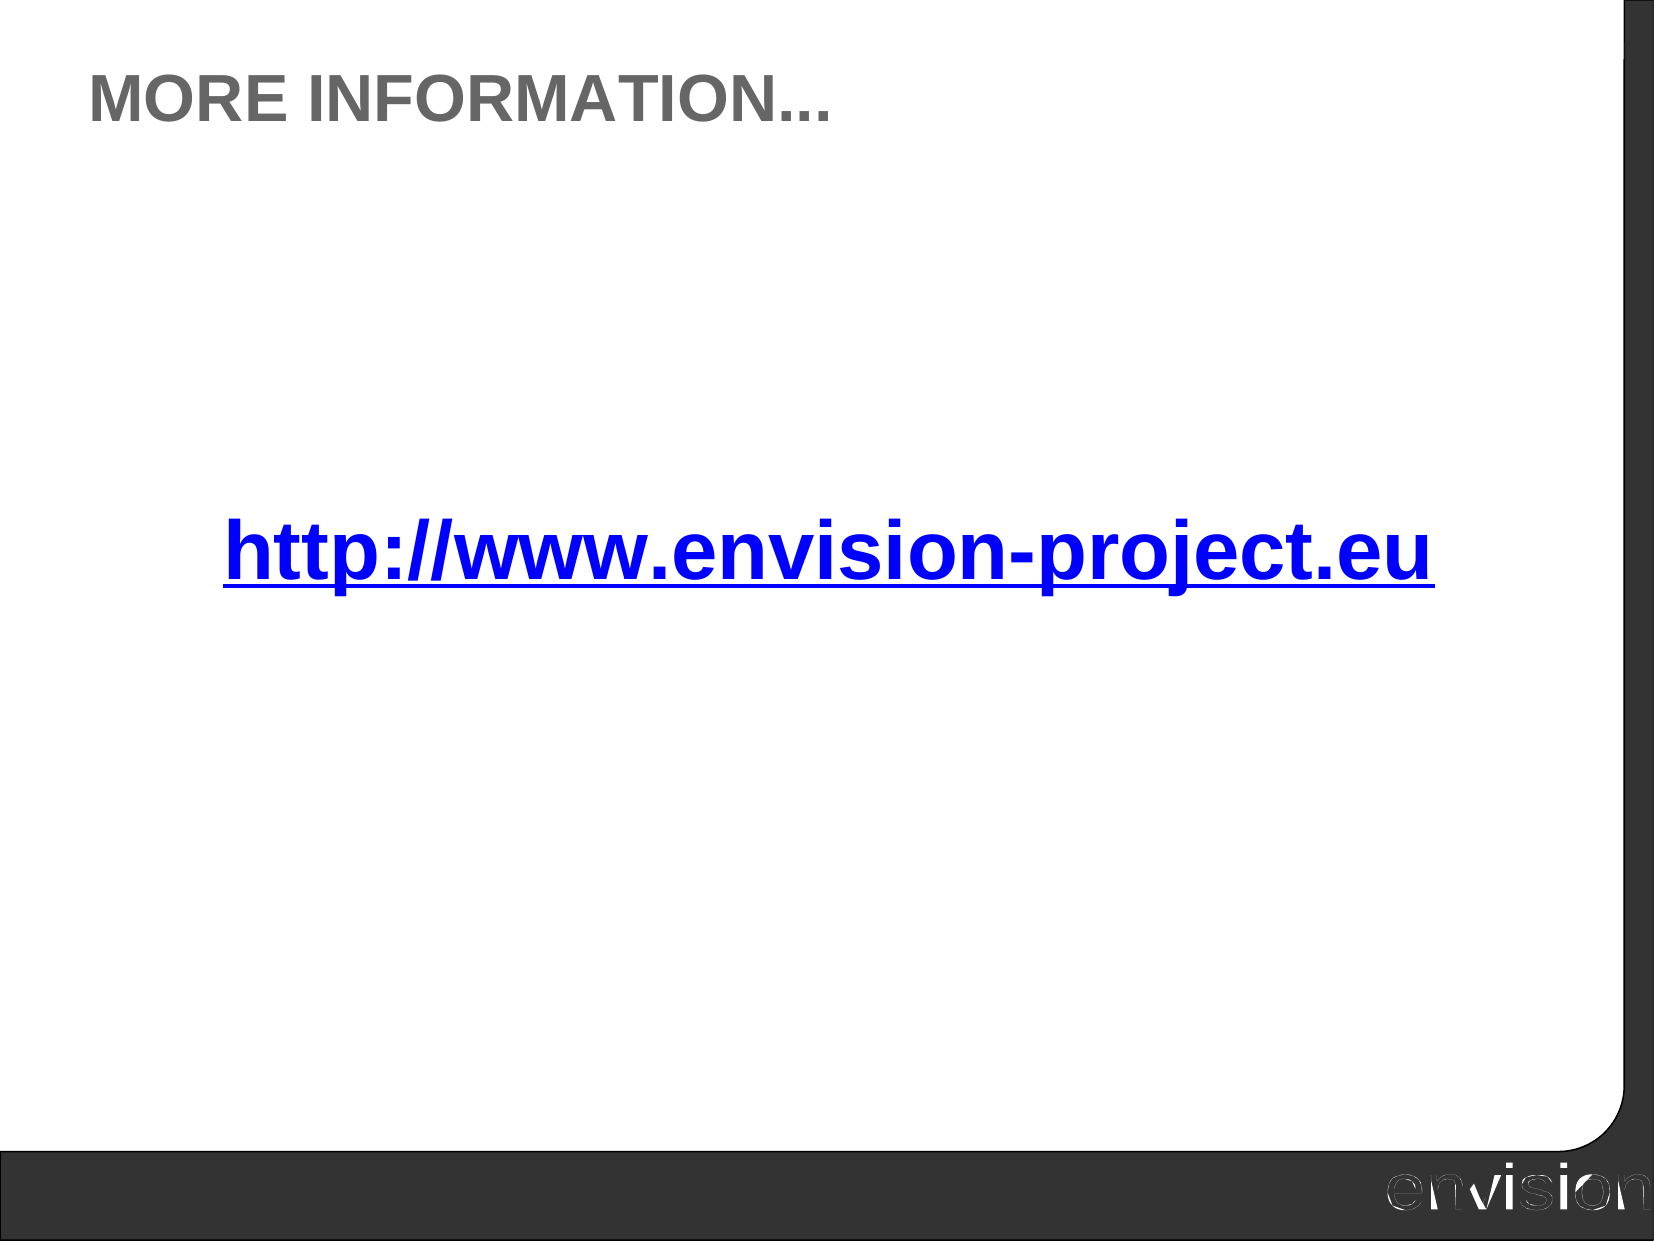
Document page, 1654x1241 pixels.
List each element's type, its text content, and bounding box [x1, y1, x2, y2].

text_box http://www.envision-project.eu [88, 3, 1570, 1100]
